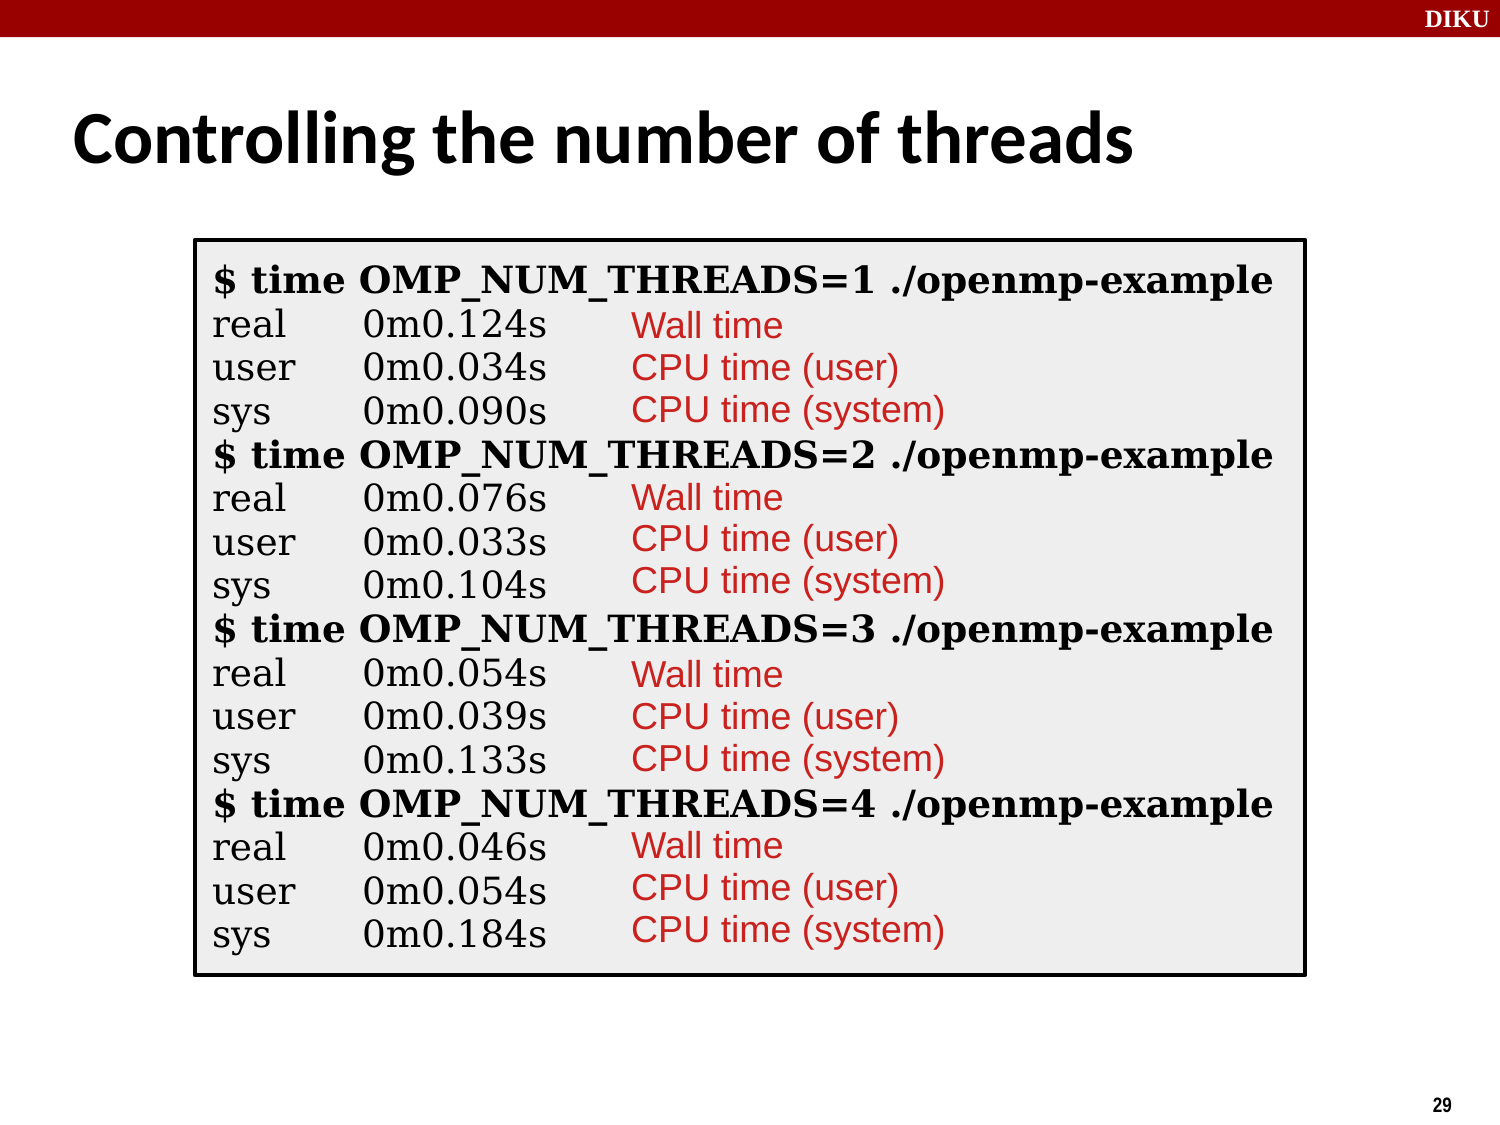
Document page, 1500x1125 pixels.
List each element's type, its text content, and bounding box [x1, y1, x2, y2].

text_box Controlling the number of threads [58, 71, 1304, 197]
text_box Wall time CPU time (user) CPU time (system) [616, 468, 1037, 610]
text_box Wall time CPU time (user) CPU time (system) [616, 297, 1037, 439]
text_box $ time OMP_NUM_THREADS=1 ./openmp-example real 0m0.124s user 0m0.034s sys 0m0.090s $ time OMP_NUM_THREADS=2 ./openmp-example real 0m0.076s user 0m0.033s sys 0m0.104s $ time OMP_NUM_THREADS=3 ./openmp-example real 0m0.054s user 0m0.039s sys 0m0.133s $ time OMP_NUM_THREADS=4 ./openmp-example real 0m0.046s user 0m0.054s sys 0m0.184s [195, 239, 1306, 976]
text_box Wall time CPU time (user) CPU time (system) [616, 816, 1037, 958]
text_box Wall time CPU time (user) CPU time (system) [616, 645, 1037, 787]
